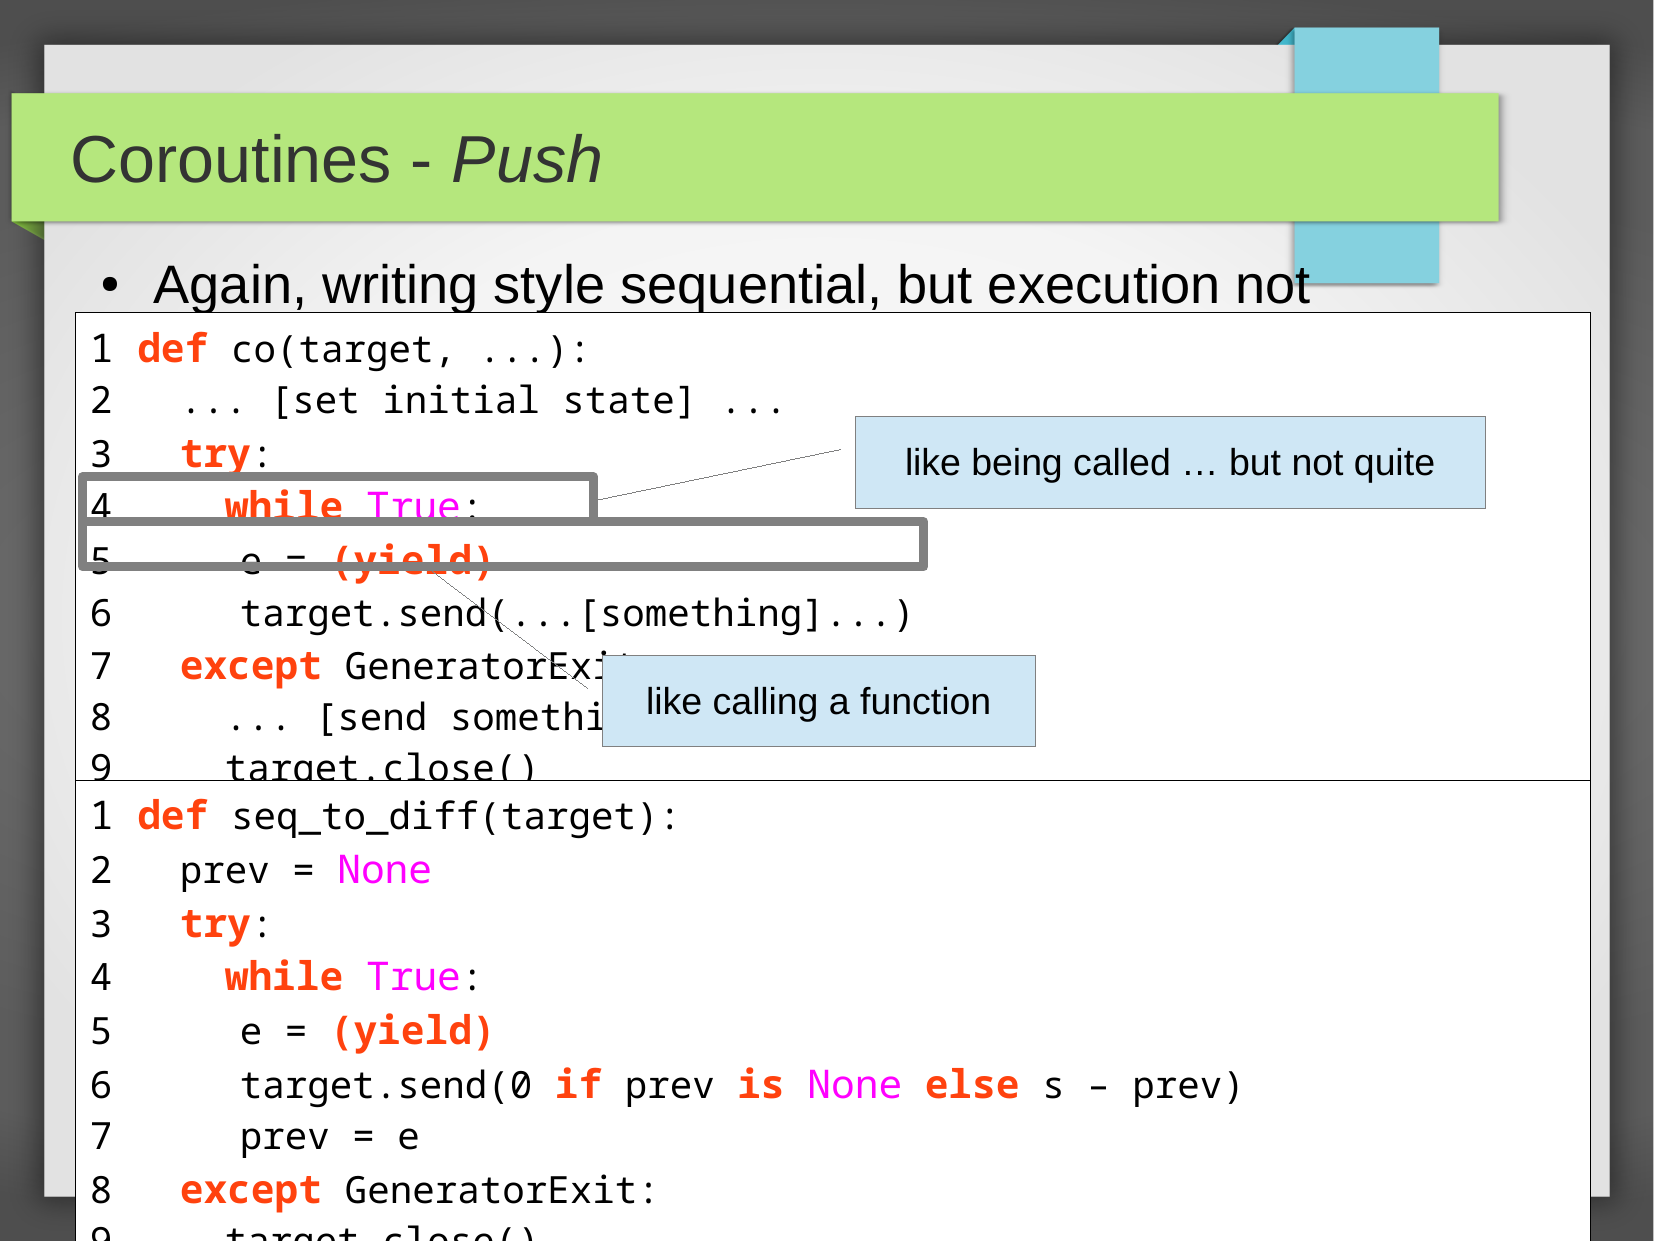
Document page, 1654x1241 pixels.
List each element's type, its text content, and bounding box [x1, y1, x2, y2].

text_box like calling a function [602, 656, 1035, 747]
text_box [82, 476, 924, 567]
text_box like being called … but not quite [855, 417, 1485, 508]
text_box 1 def seq_to_diff(target): 2 prev = None 3 try: 4 while True: 5 e = (yield) 6 target.send(0 if prev is None else s – prev) 7 prev = e 8 except GeneratorExit: 9 target.close() [75, 780, 1591, 1147]
text_box 1 def co(target, ...): 2 ... [set initial state] ... 3 try: 4 while True: 5 e = (yield) 6 target.send(...[something]...) 7 except GeneratorExit: 8 ... [send something] ... 9 target.close() [75, 312, 1591, 714]
picture [0, 0, 1654, 1241]
list Again, writing style sequential, but execution not Same example: [82, 255, 1538, 312]
title Coroutines - Push [70, 106, 1229, 213]
